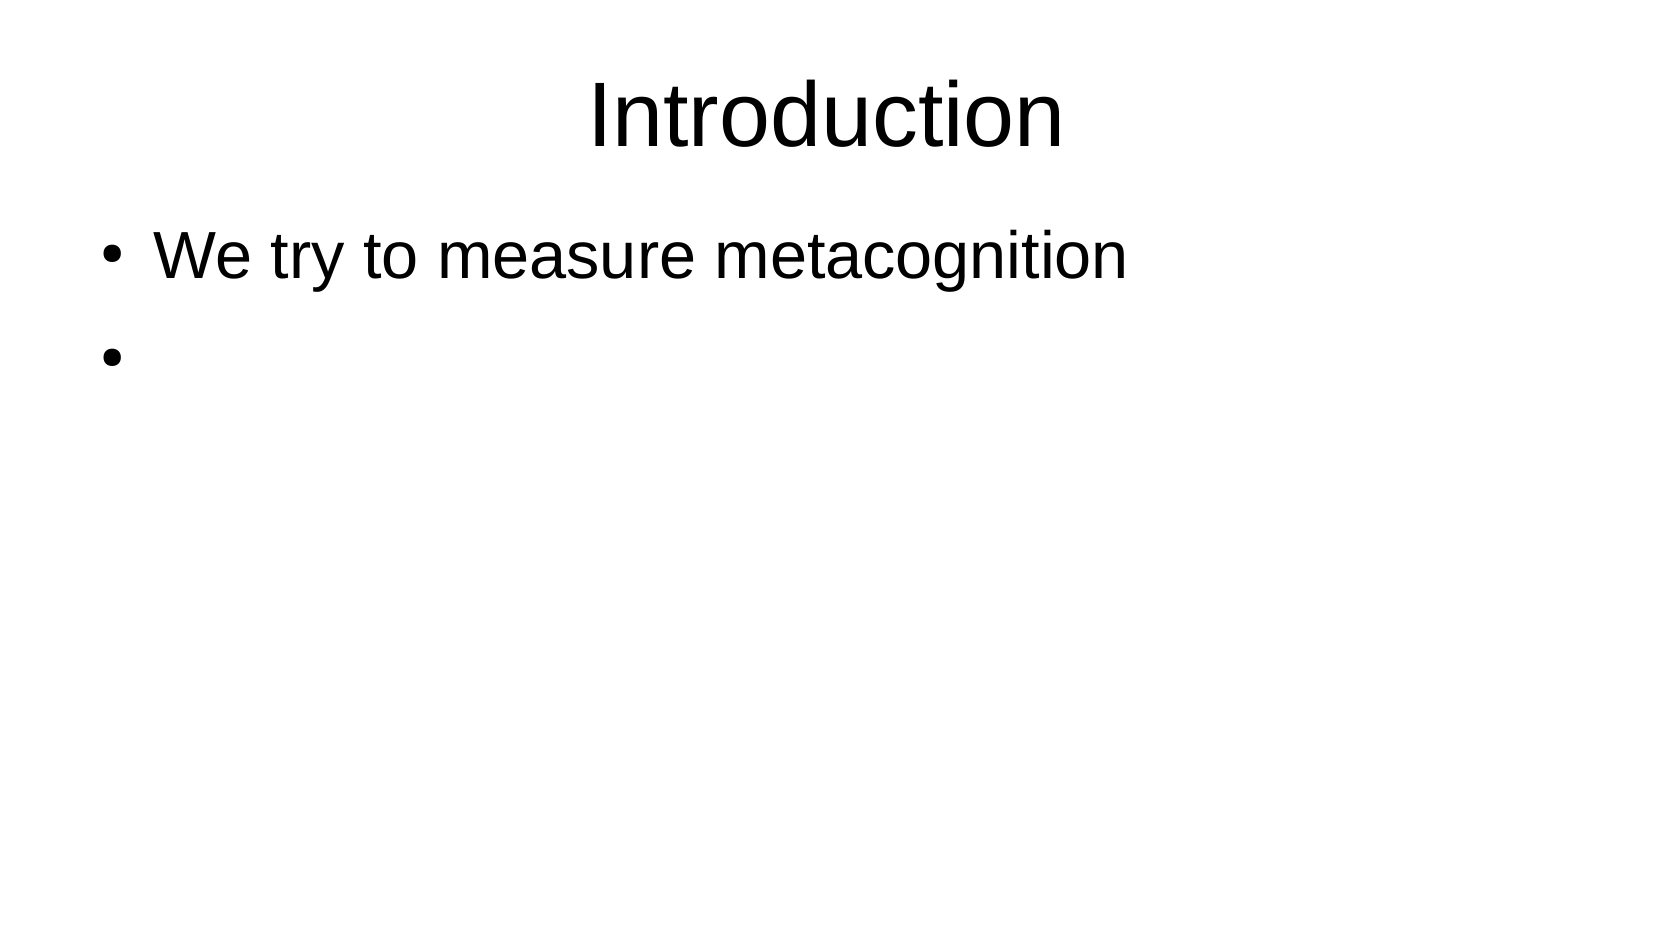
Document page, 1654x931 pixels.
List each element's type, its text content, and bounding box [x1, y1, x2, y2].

title Introduction [82, 37, 1571, 193]
list We try to measure metacognition [82, 217, 1571, 758]
